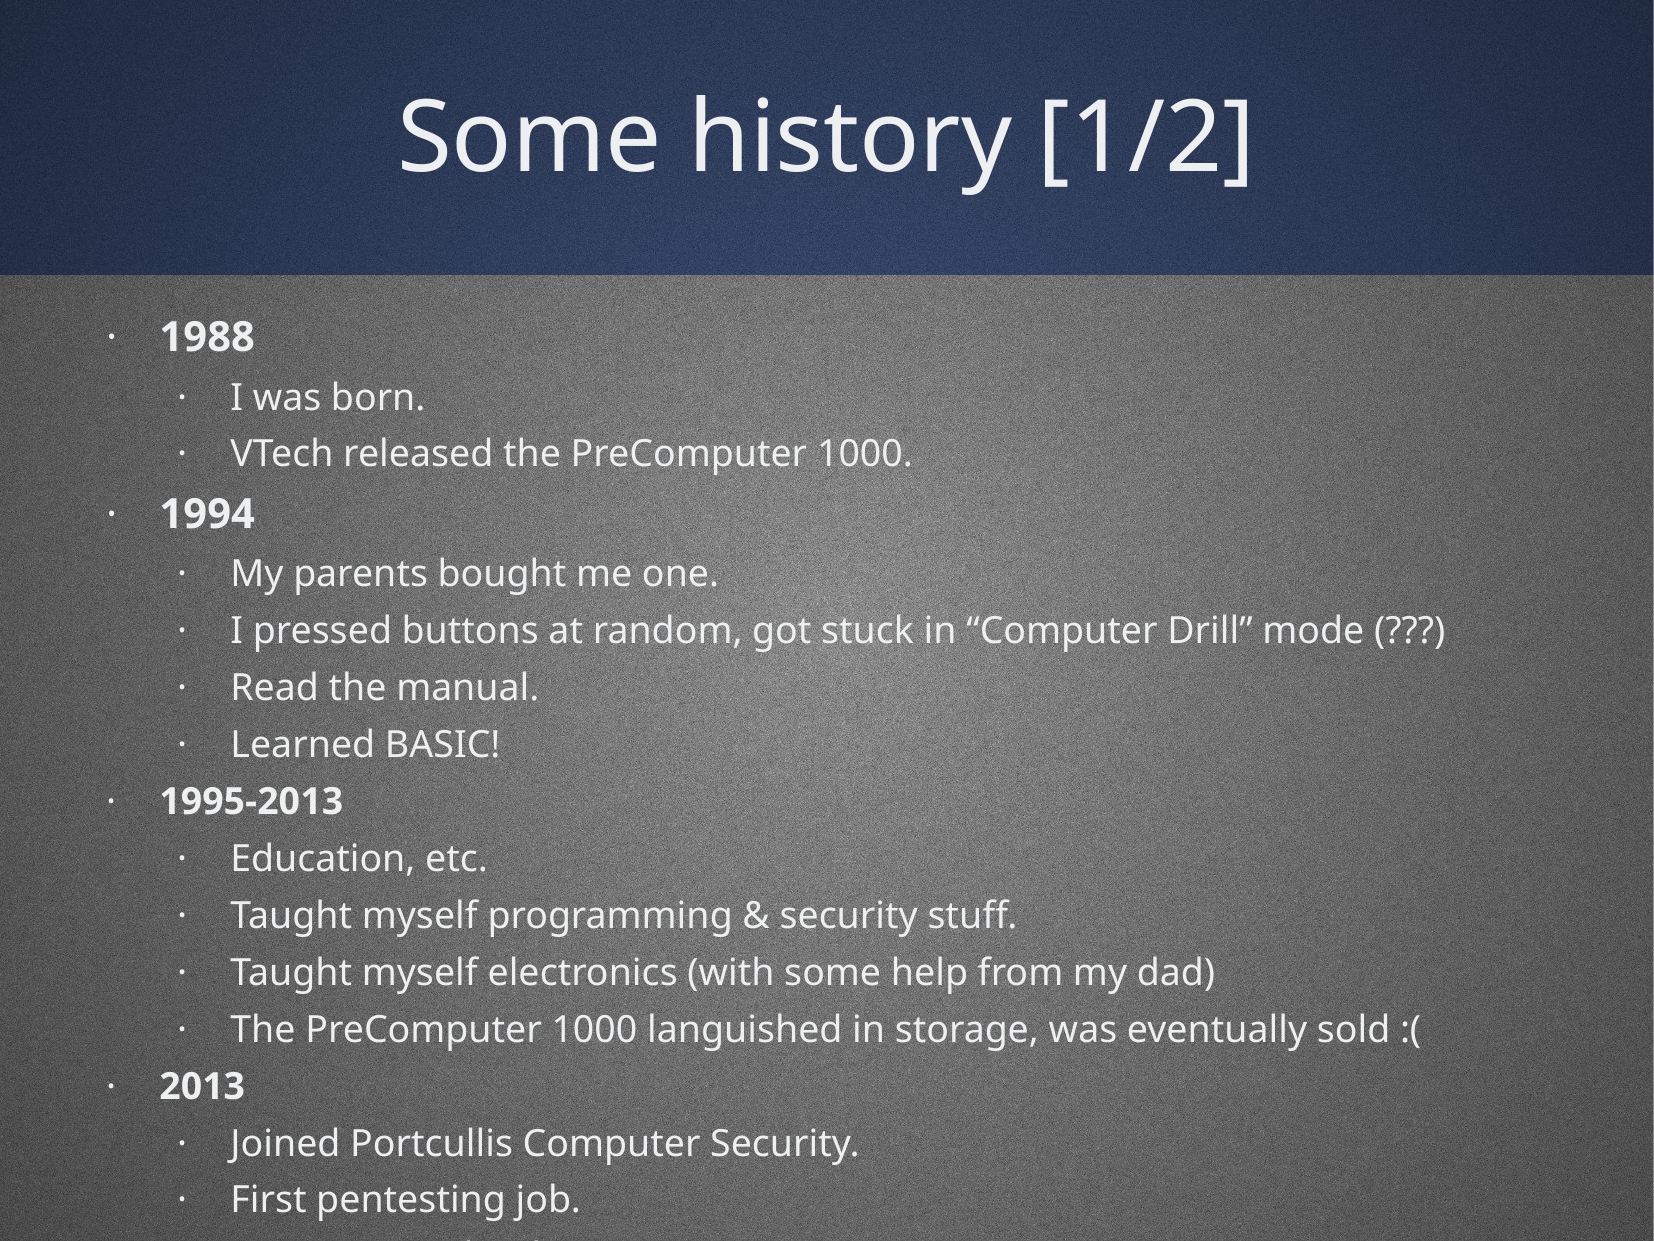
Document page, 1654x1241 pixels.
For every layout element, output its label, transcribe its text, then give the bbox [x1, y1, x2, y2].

list 1988 I was born. VTech released the PreComputer 1000. 1994 My parents bought me one. I pressed buttons at random, got stuck in “Computer Drill” mode (???) Read the manual. Learned BASIC! 1995-2013 Education, etc. Taught myself programming & security stuff. Taught myself electronics (with some help from my dad) The PreComputer 1000 languished in storage, was eventually sold :( 2013 Joined Portcullis Computer Security. First pentesting job. Getting into the demoscene. [88, 307, 1565, 1170]
title Some history [1/2] [88, 29, 1565, 237]
picture [0, 0, 1654, 1241]
